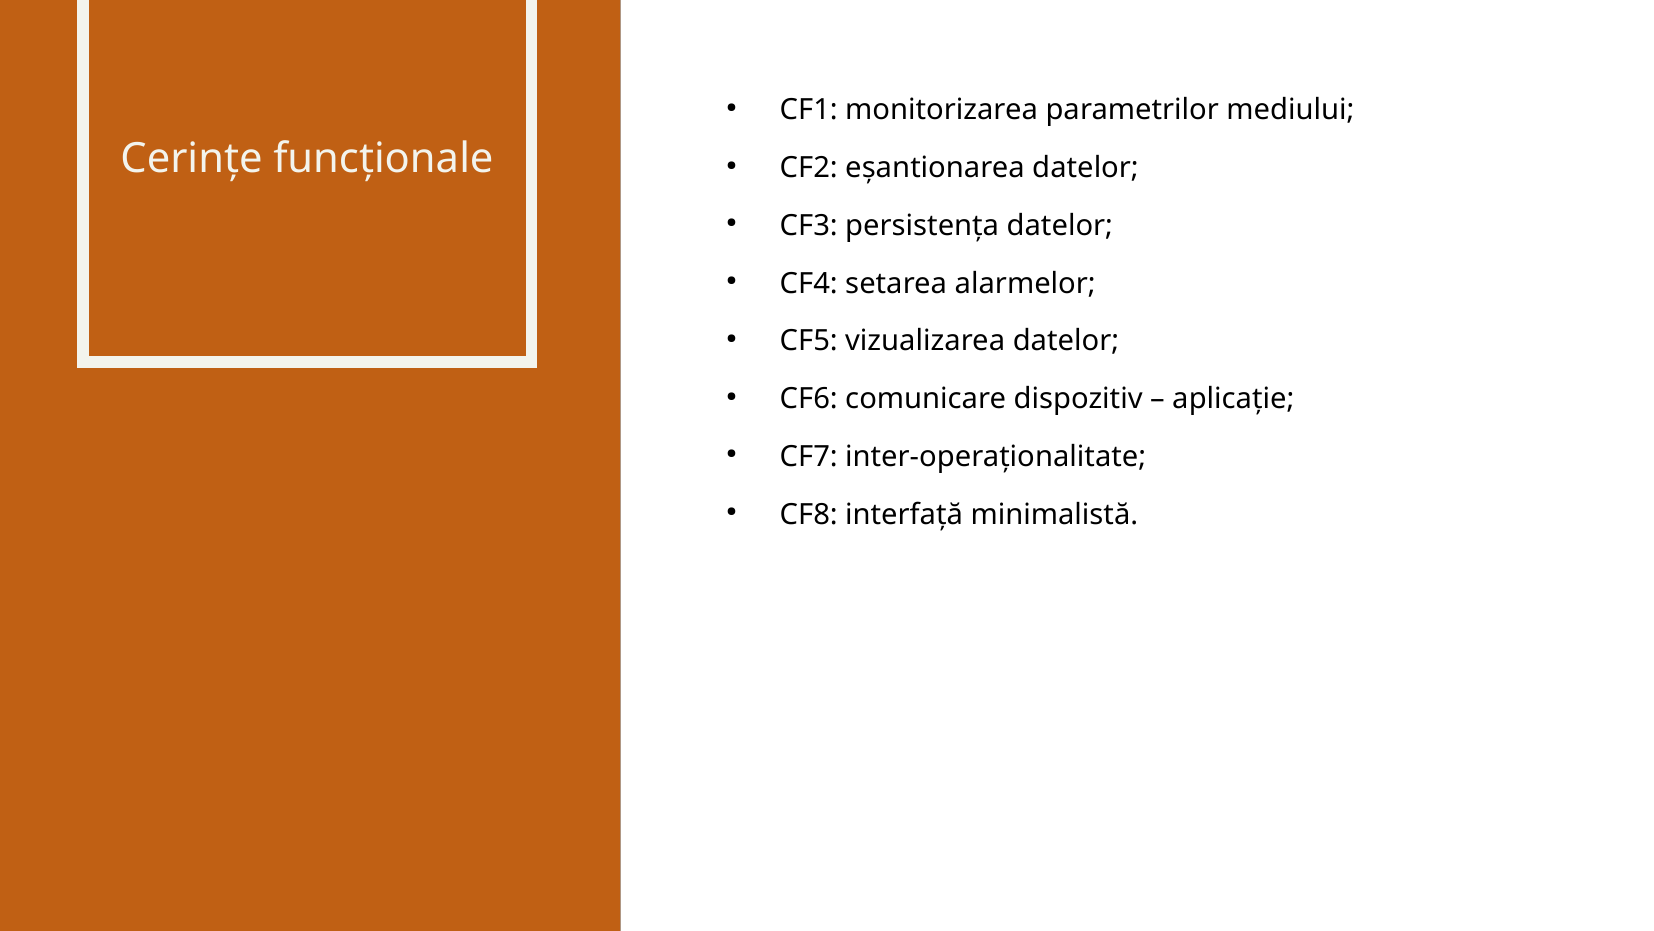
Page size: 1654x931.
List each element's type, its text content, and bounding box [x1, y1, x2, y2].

picture [0, 0, 1654, 931]
list CF1: monitorizarea parametrilor mediului; CF2: eșantionarea datelor; CF3: persistența datelor; CF4: setarea alarmelor; CF5: vizualizarea datelor; CF6: comunicare dispozitiv – aplicație; CF7: inter-operaționalitate; CF8: interfață minimalistă. [708, 88, 1571, 758]
title Cerințe funcționale [82, 0, 532, 362]
